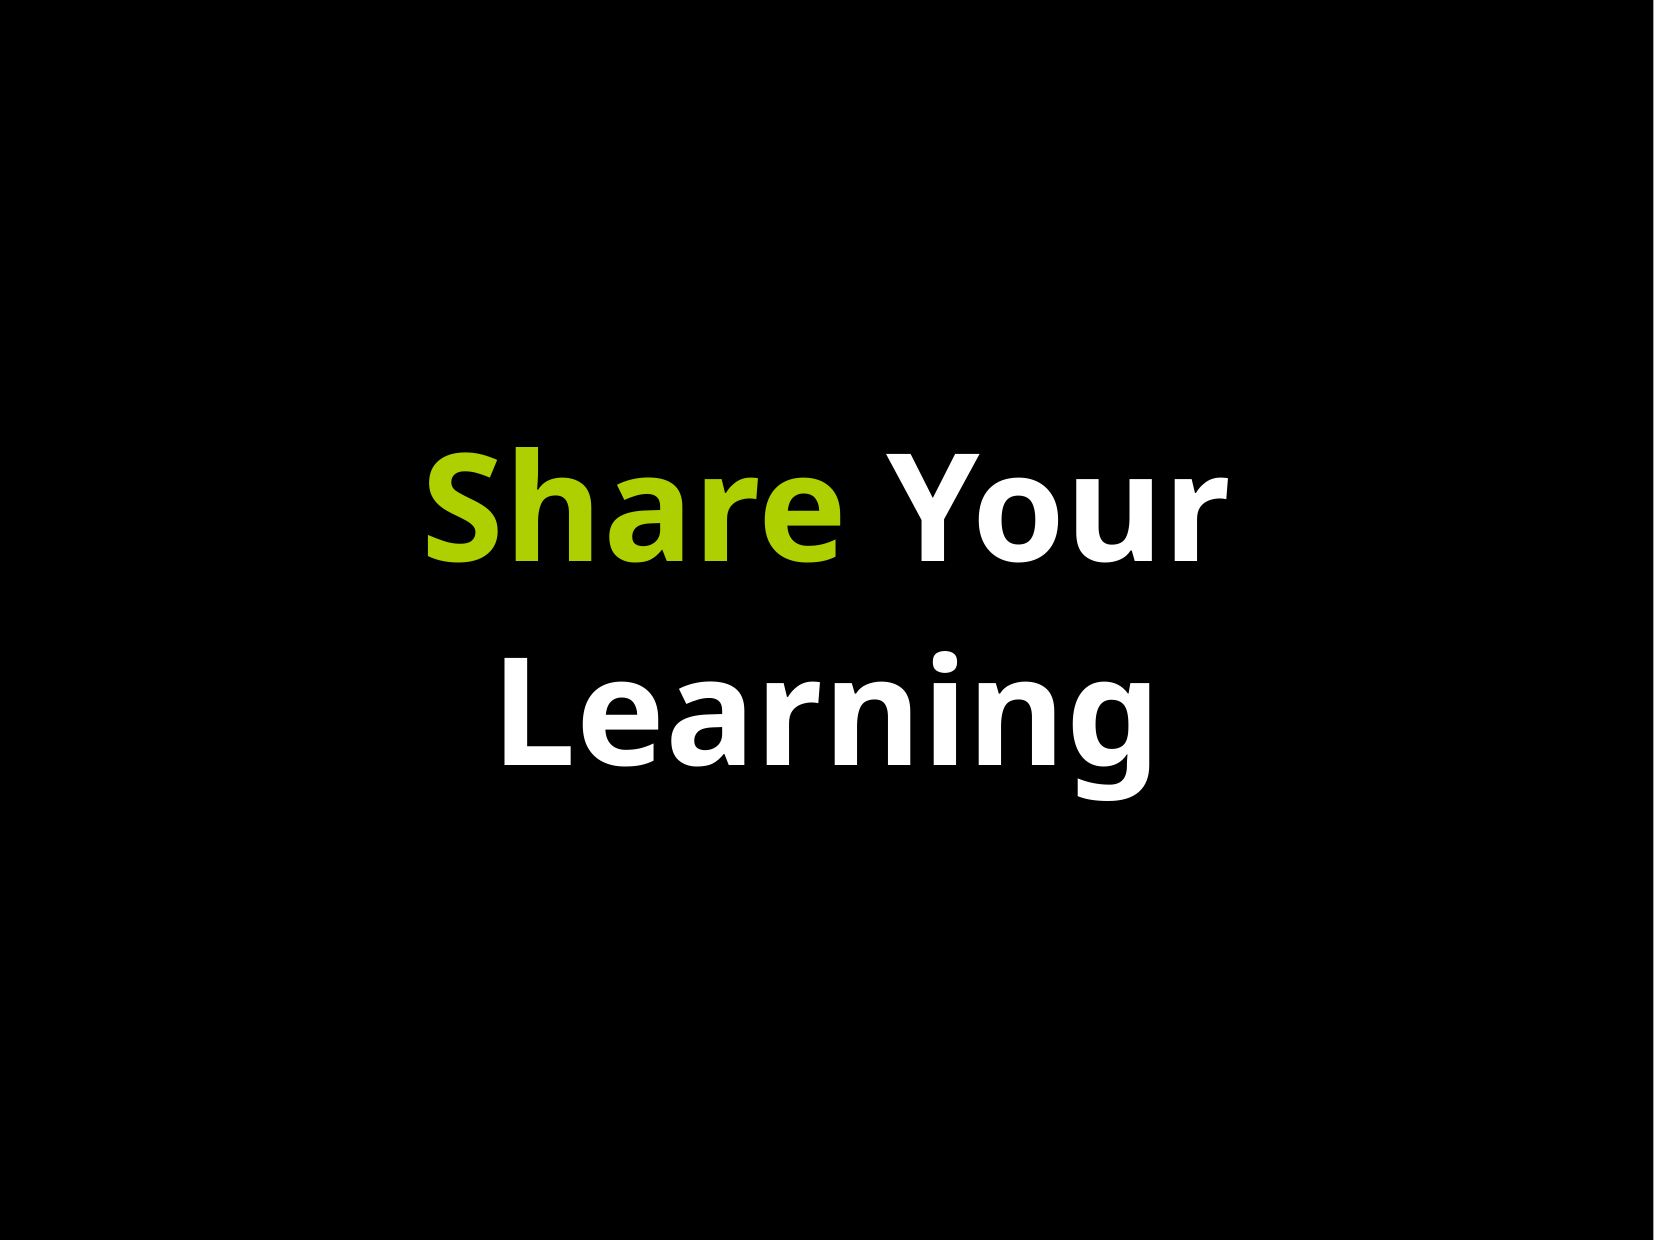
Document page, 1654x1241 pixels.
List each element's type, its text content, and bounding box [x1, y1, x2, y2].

title Share Your Learning [82, 66, 1571, 1145]
